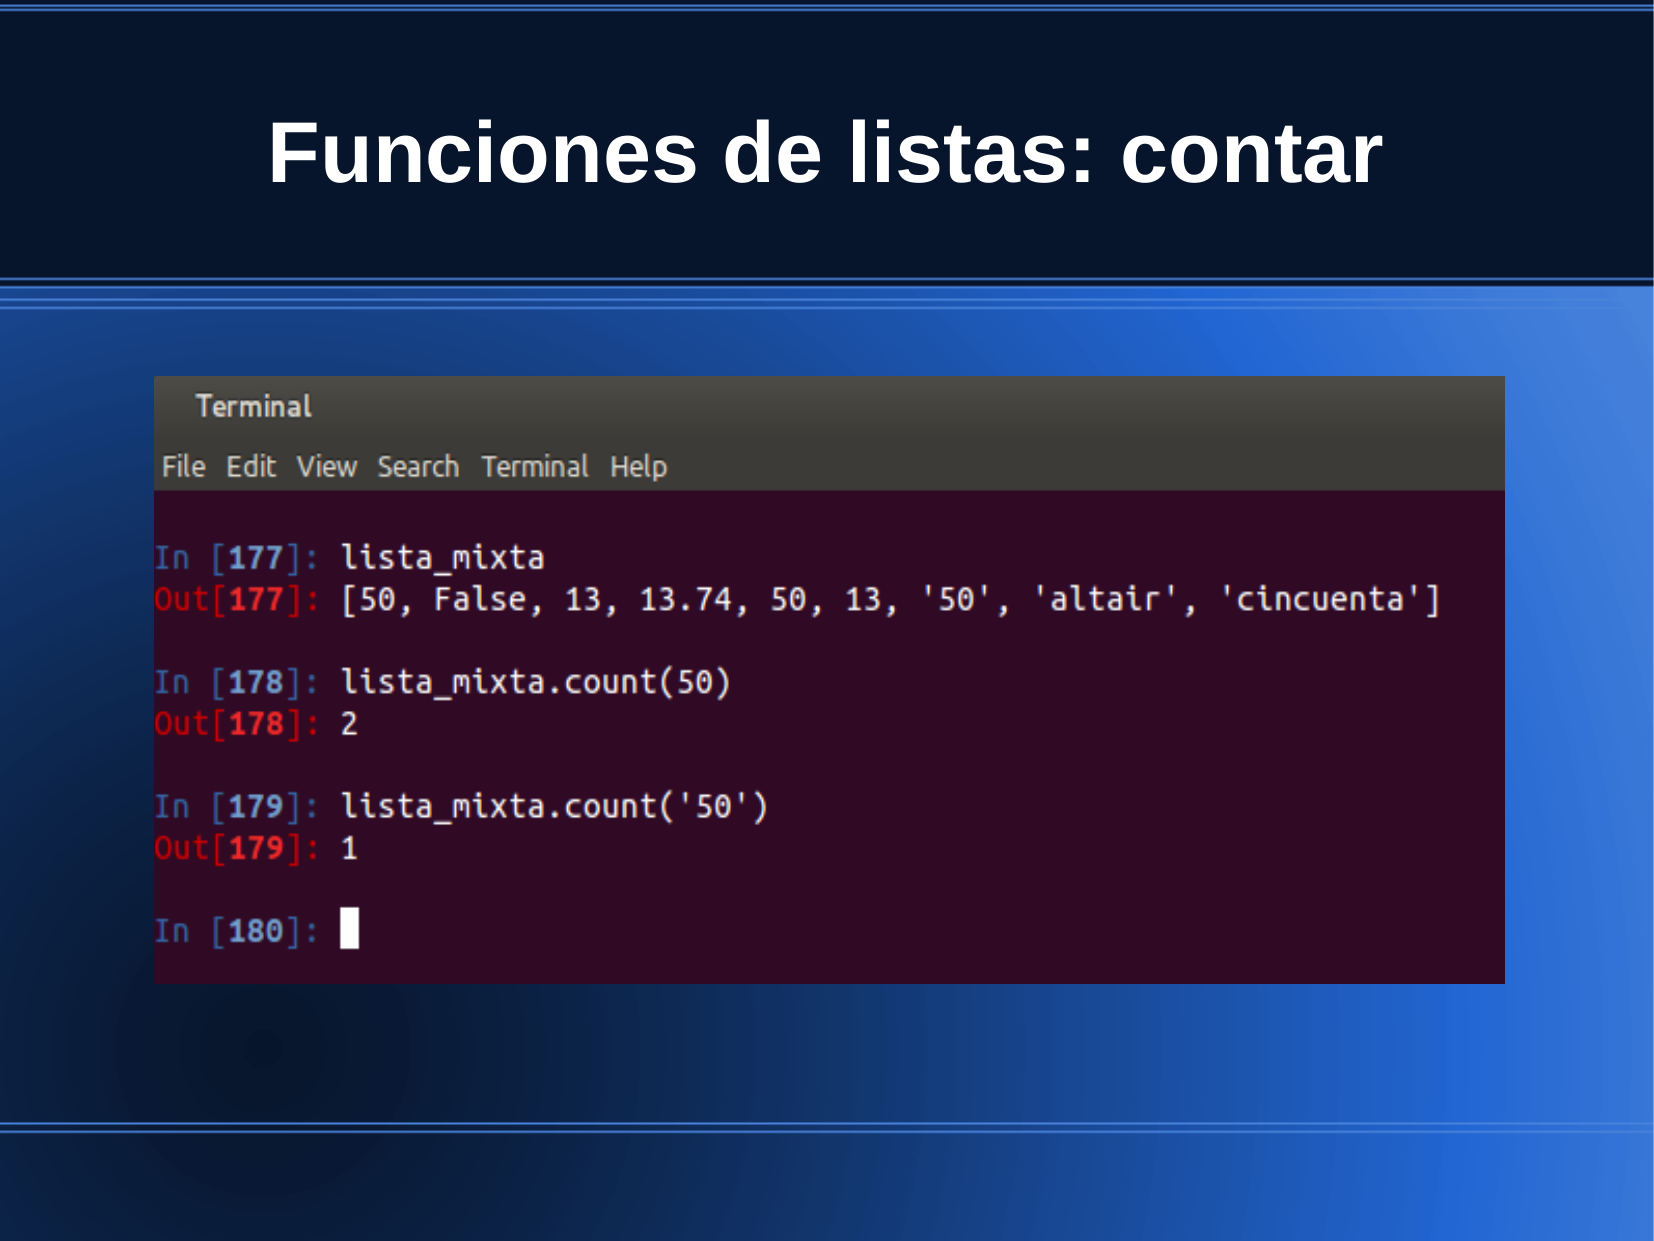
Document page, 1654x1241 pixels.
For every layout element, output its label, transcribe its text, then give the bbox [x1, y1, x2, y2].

picture [0, 0, 1654, 1241]
title Funciones de listas: contar [82, 49, 1571, 257]
